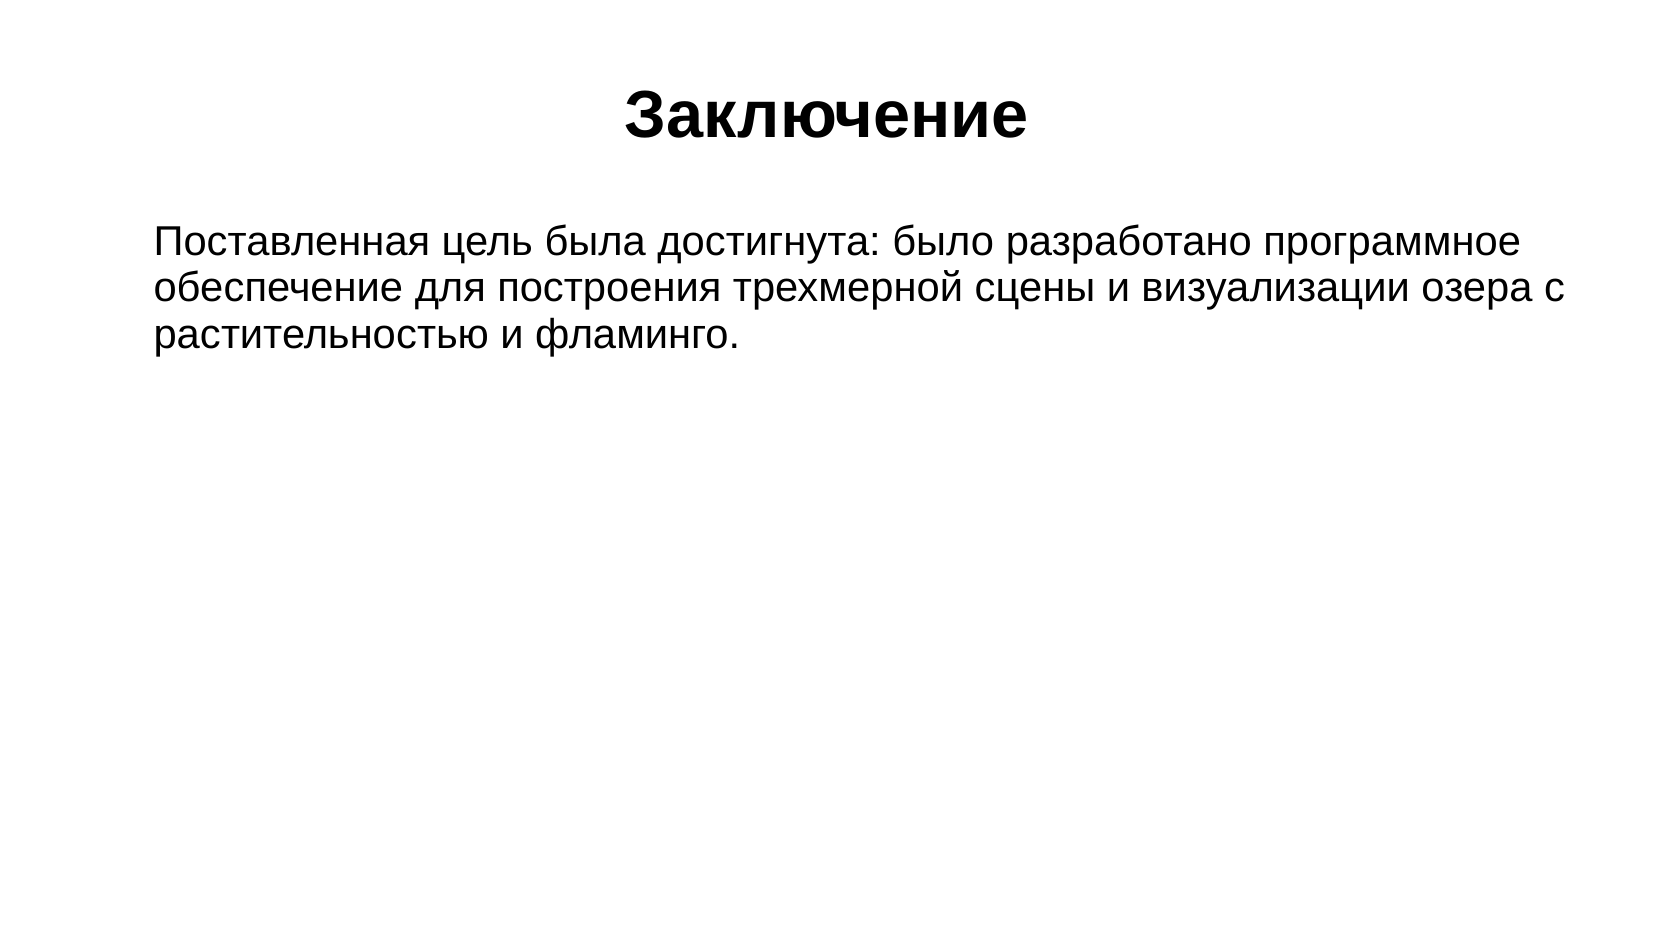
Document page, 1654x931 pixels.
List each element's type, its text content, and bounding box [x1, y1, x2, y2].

title Заключение [82, 37, 1571, 193]
list Поставленная цель была достигнута: было разработано программное обеспечение для построения трехмерной сцены и визуализации озера с растительностью и фламинго. [82, 217, 1571, 931]
